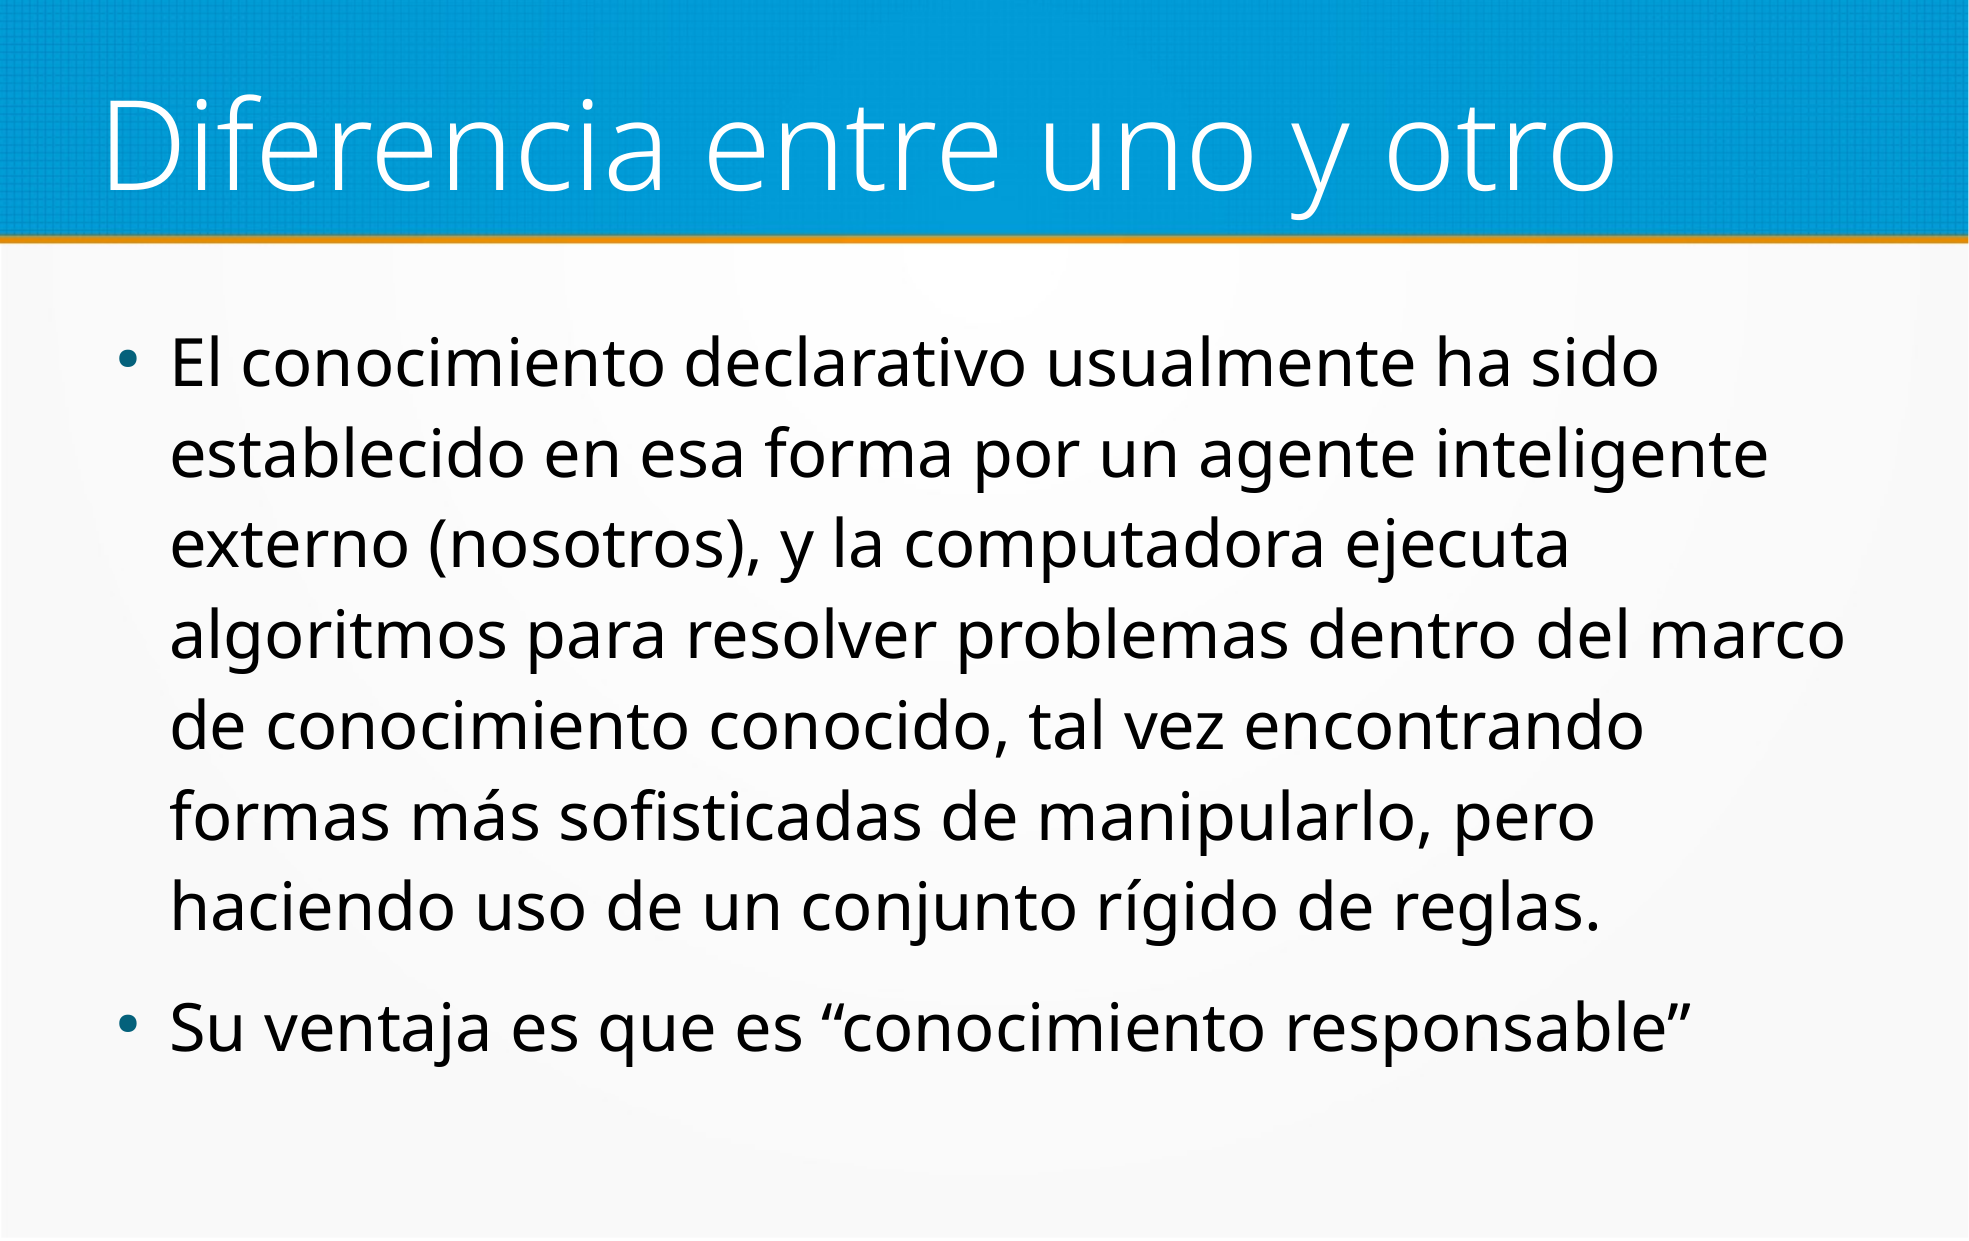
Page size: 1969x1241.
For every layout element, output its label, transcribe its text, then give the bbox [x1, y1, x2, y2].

list El conocimiento declarativo usualmente ha sido establecido en esa forma por un agente inteligente externo (nosotros), y la computadora ejecuta algoritmos para resolver problemas dentro del marco de conocimiento conocido, tal vez encontrando formas más sofisticadas de manipularlo, pero haciendo uso de un conjunto rígido de reglas. Su ventaja es que es “conocimiento responsable” [98, 315, 1861, 1081]
title Diferencia entre uno y otro [98, 19, 1870, 227]
picture [0, 233, 1969, 1241]
